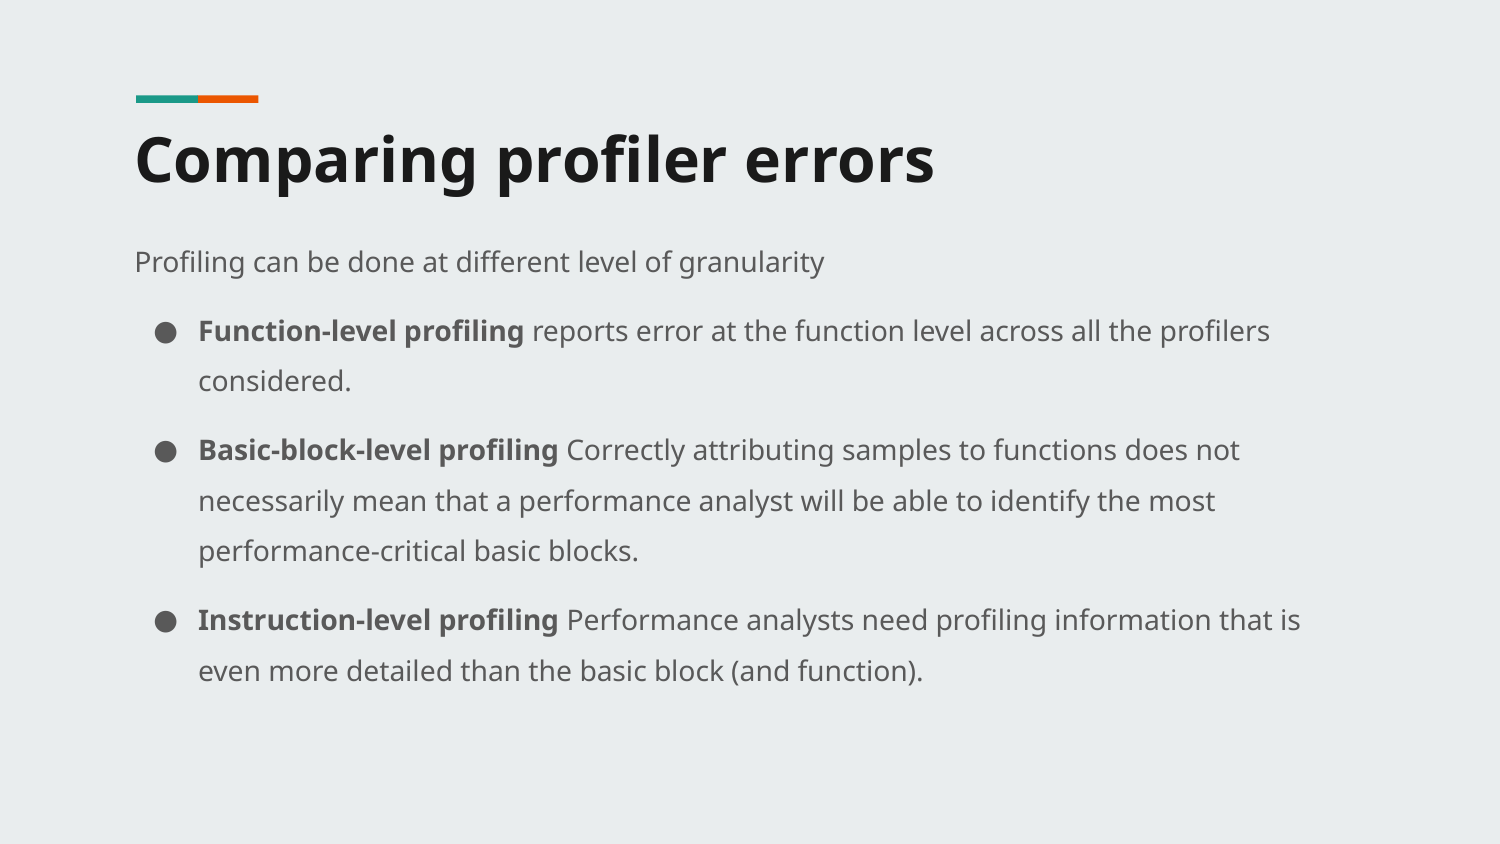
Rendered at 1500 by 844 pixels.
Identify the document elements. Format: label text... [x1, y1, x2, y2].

text_box Comparing profiler errors [119, 104, 1381, 246]
text_box Profiling can be done at different level of granularity Function-level profiling reports error at the function level across all the profilers considered. Basic-block-level profiling Correctly attributing samples to functions does not necessarily mean that a performance analyst will be able to identify the most performance-critical basic blocks. Instruction-level profiling Performance analysts need profiling information that is even more detailed than the basic block (and function). [119, 246, 1381, 706]
